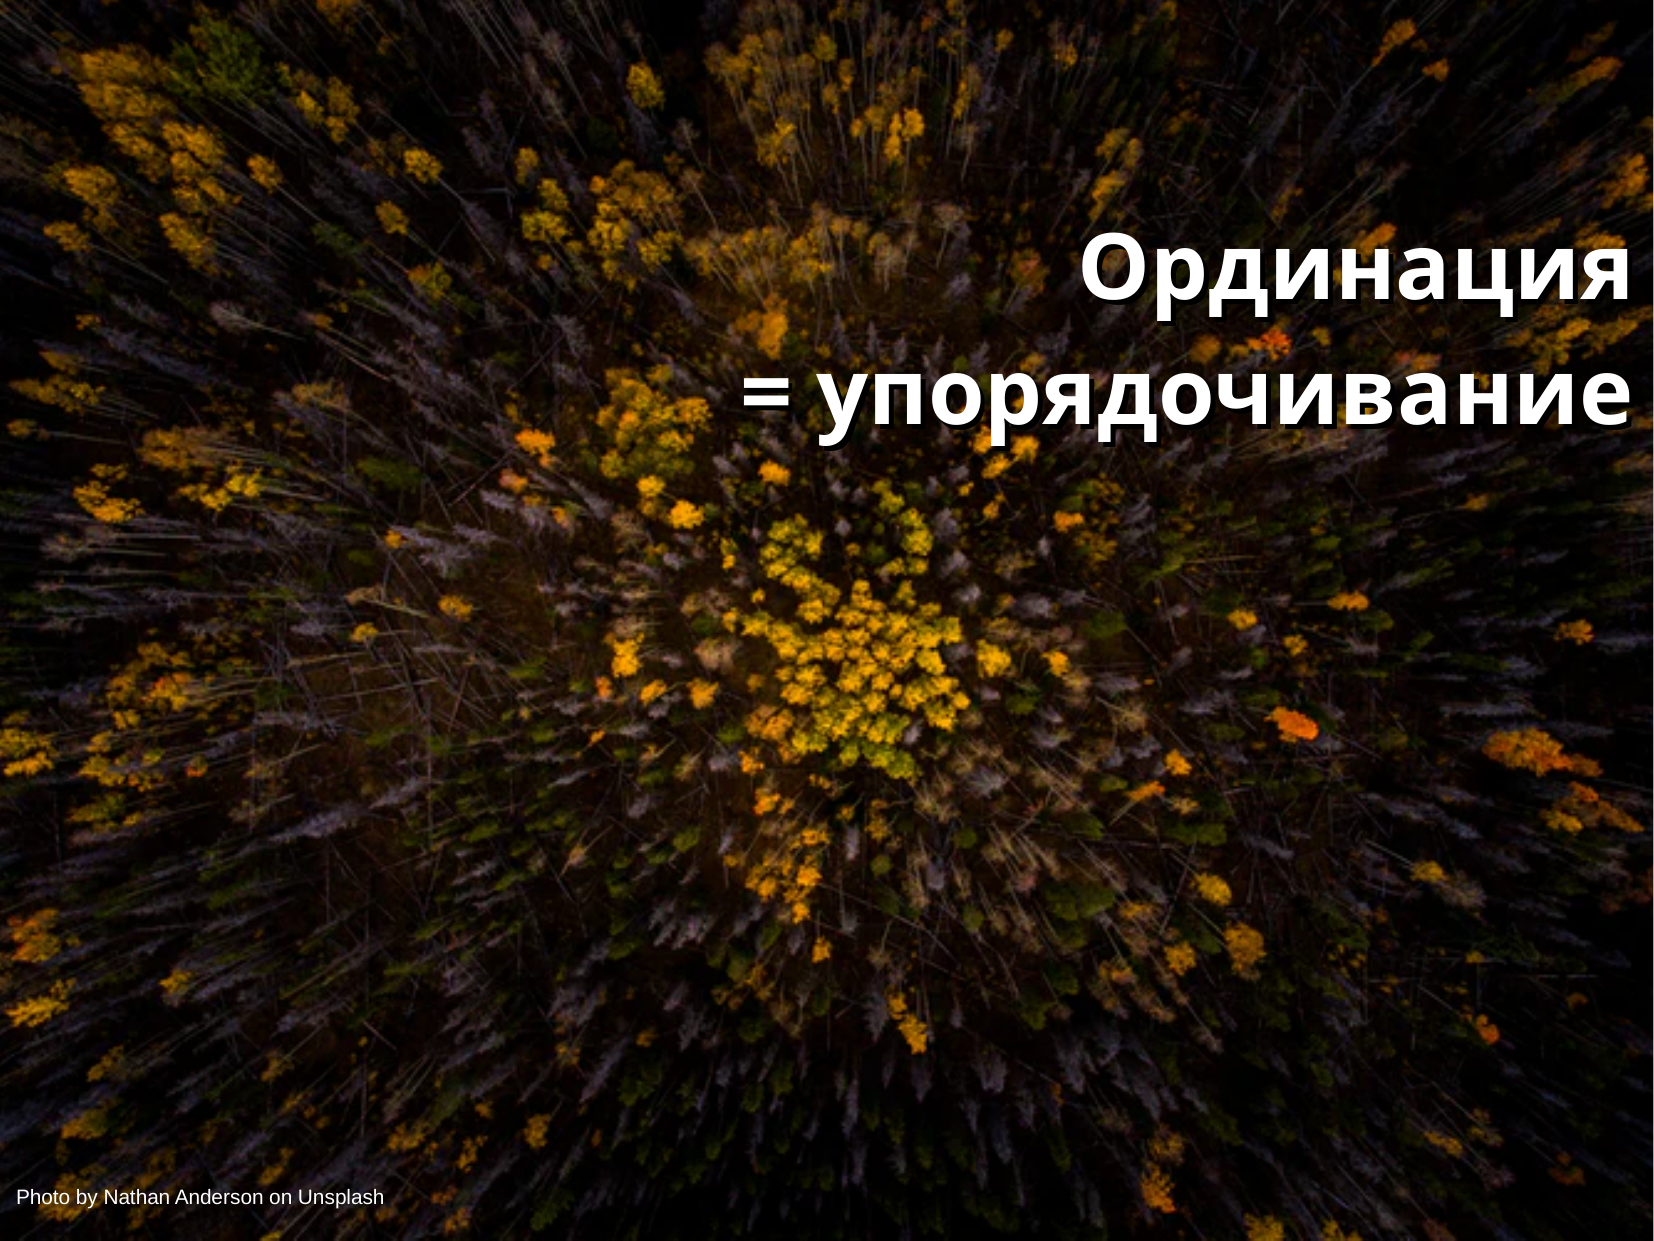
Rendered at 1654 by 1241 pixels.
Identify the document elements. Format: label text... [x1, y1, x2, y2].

subtitle Ординация = упорядочивание [15, 19, 1636, 1133]
text_box Photo by Nathan Anderson on Unsplash [1, 1178, 576, 1240]
picture [0, 0, 1654, 1241]
